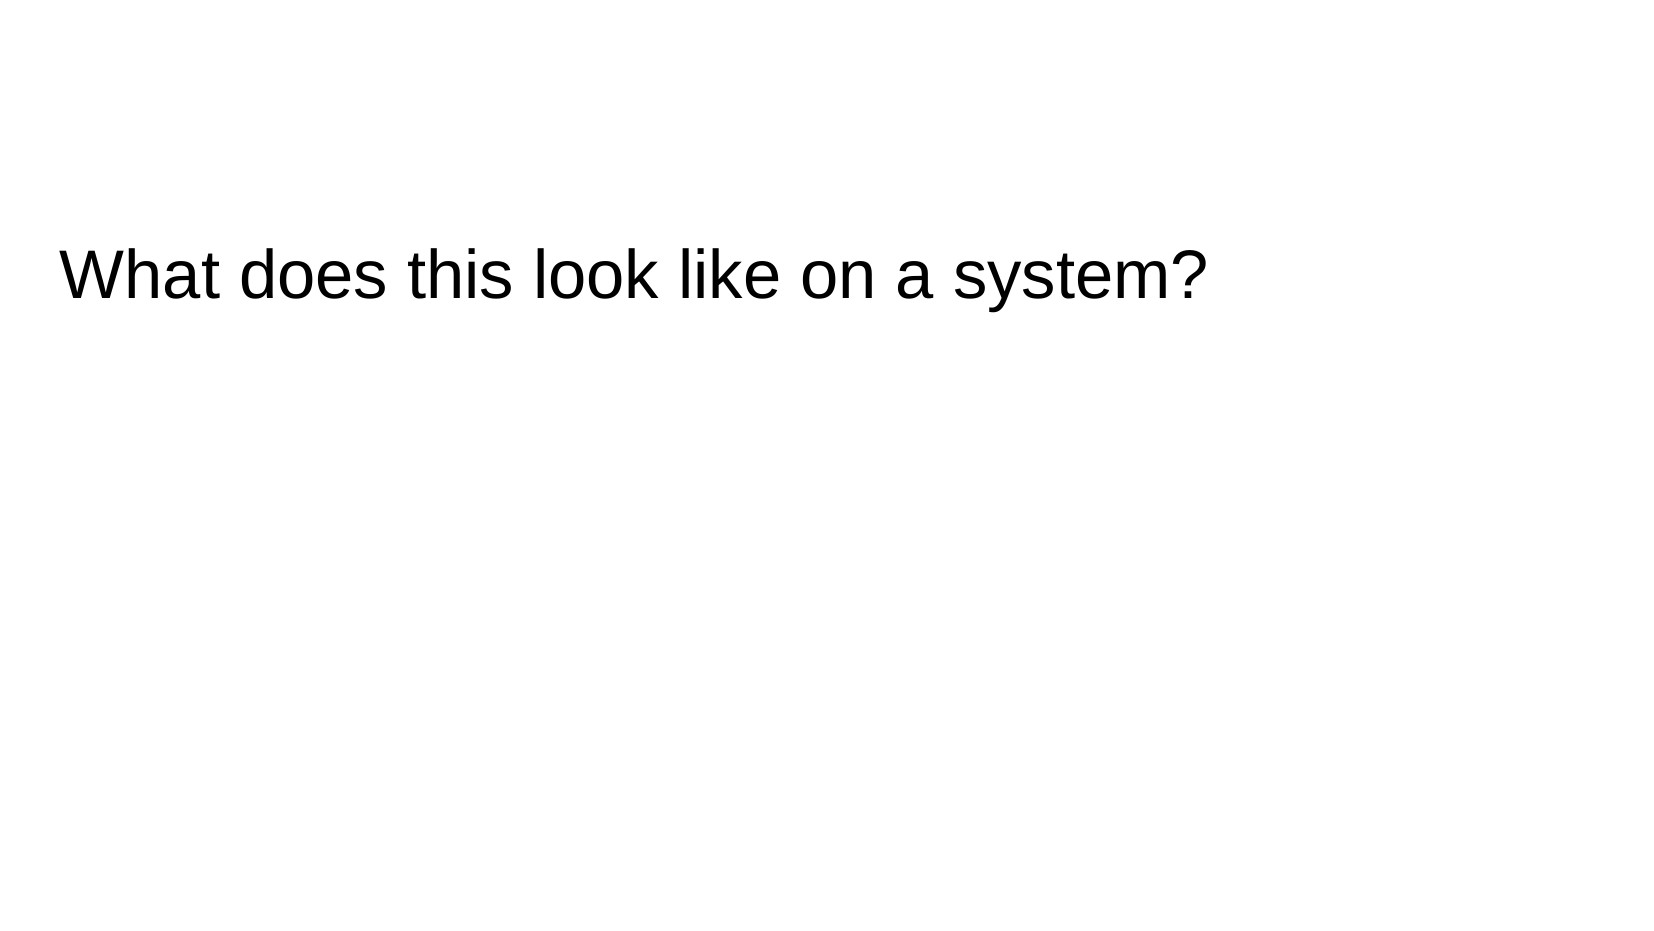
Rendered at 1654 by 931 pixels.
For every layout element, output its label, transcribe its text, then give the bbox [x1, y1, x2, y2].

text_box What does this look like on a system? [44, 228, 1620, 394]
